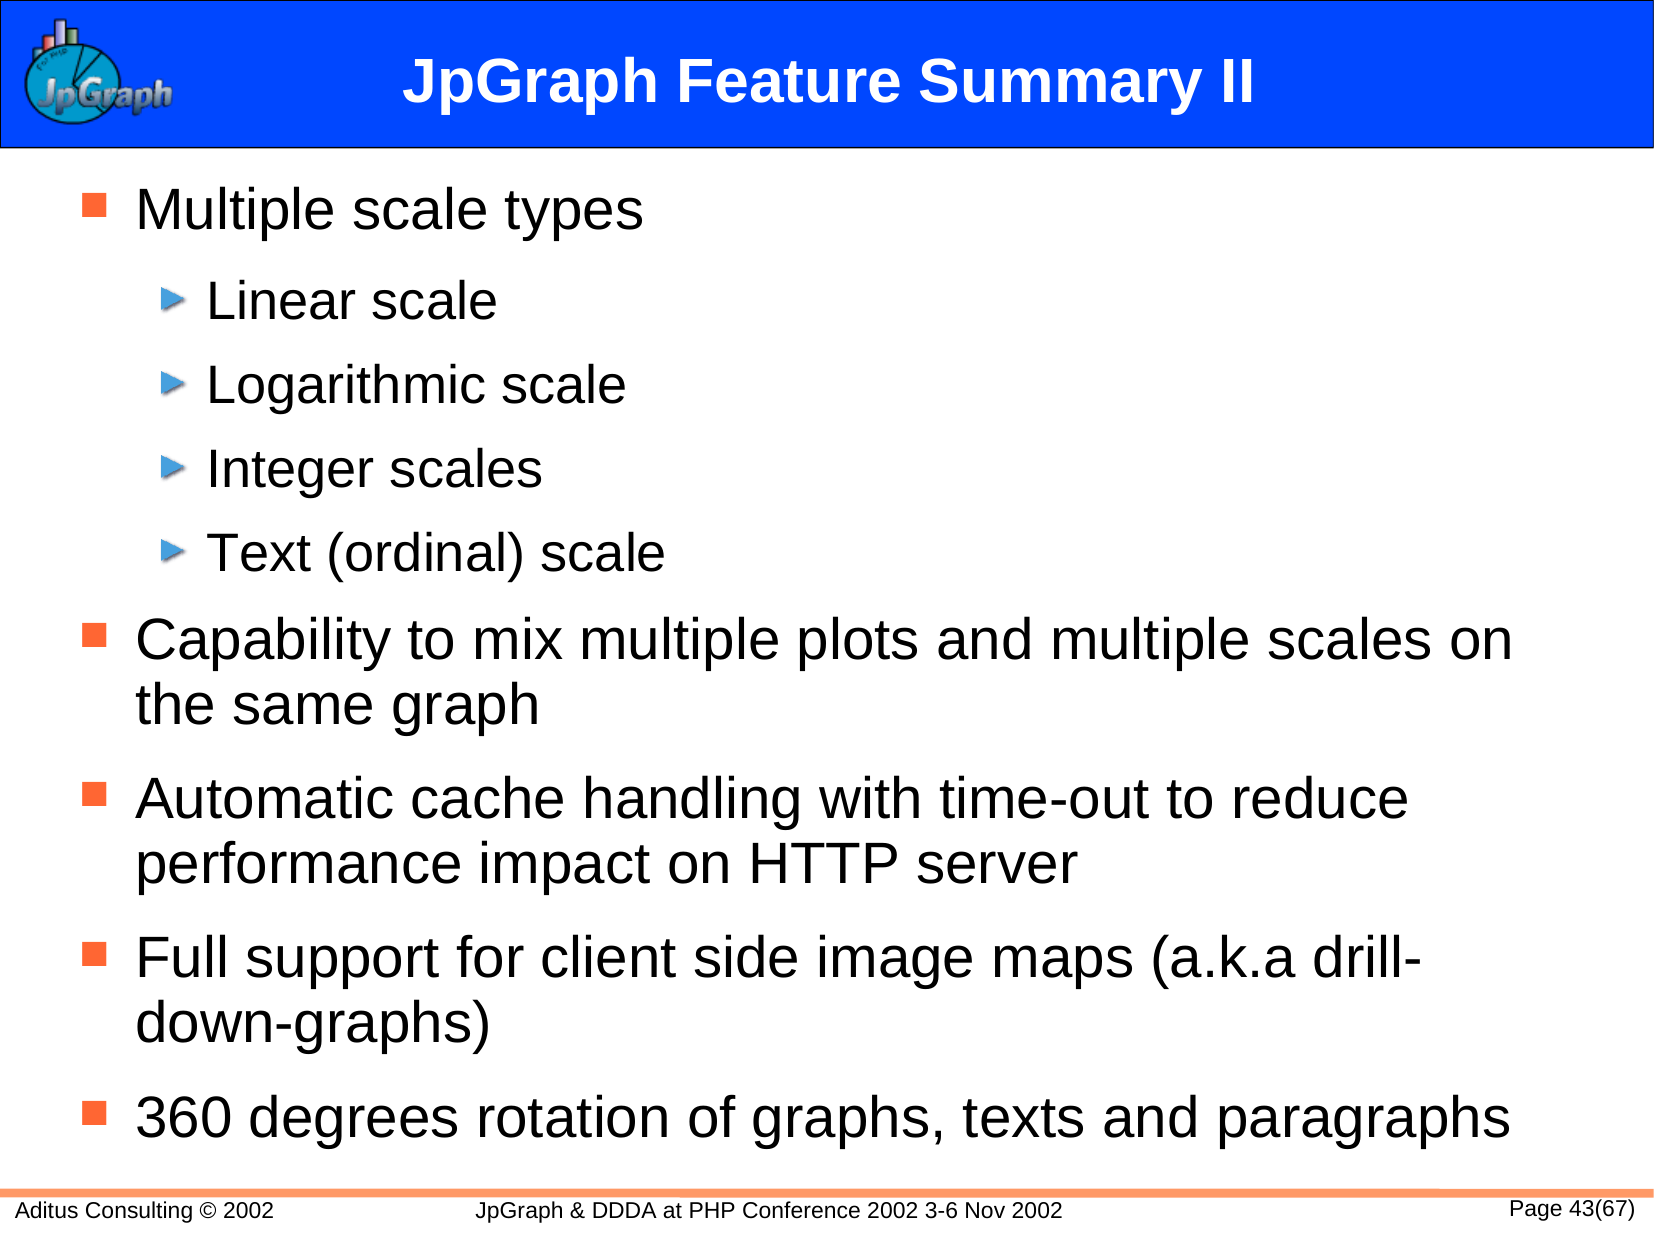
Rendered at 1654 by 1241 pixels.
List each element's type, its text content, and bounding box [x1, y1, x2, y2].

list Multiple scale types Linear scale Logarithmic scale Integer scales Text (ordinal) scale Capability to mix multiple plots and multiple scales on the same graph Automatic cache handling with time-out to reduce performance impact on HTTP server Full support for client side image maps (a.k.a drill-down-graphs) 360 degrees rotation of graphs, texts and paragraphs [64, 177, 1580, 1157]
title JpGraph Feature Summary II [123, 0, 1536, 163]
picture [20, 17, 123, 128]
